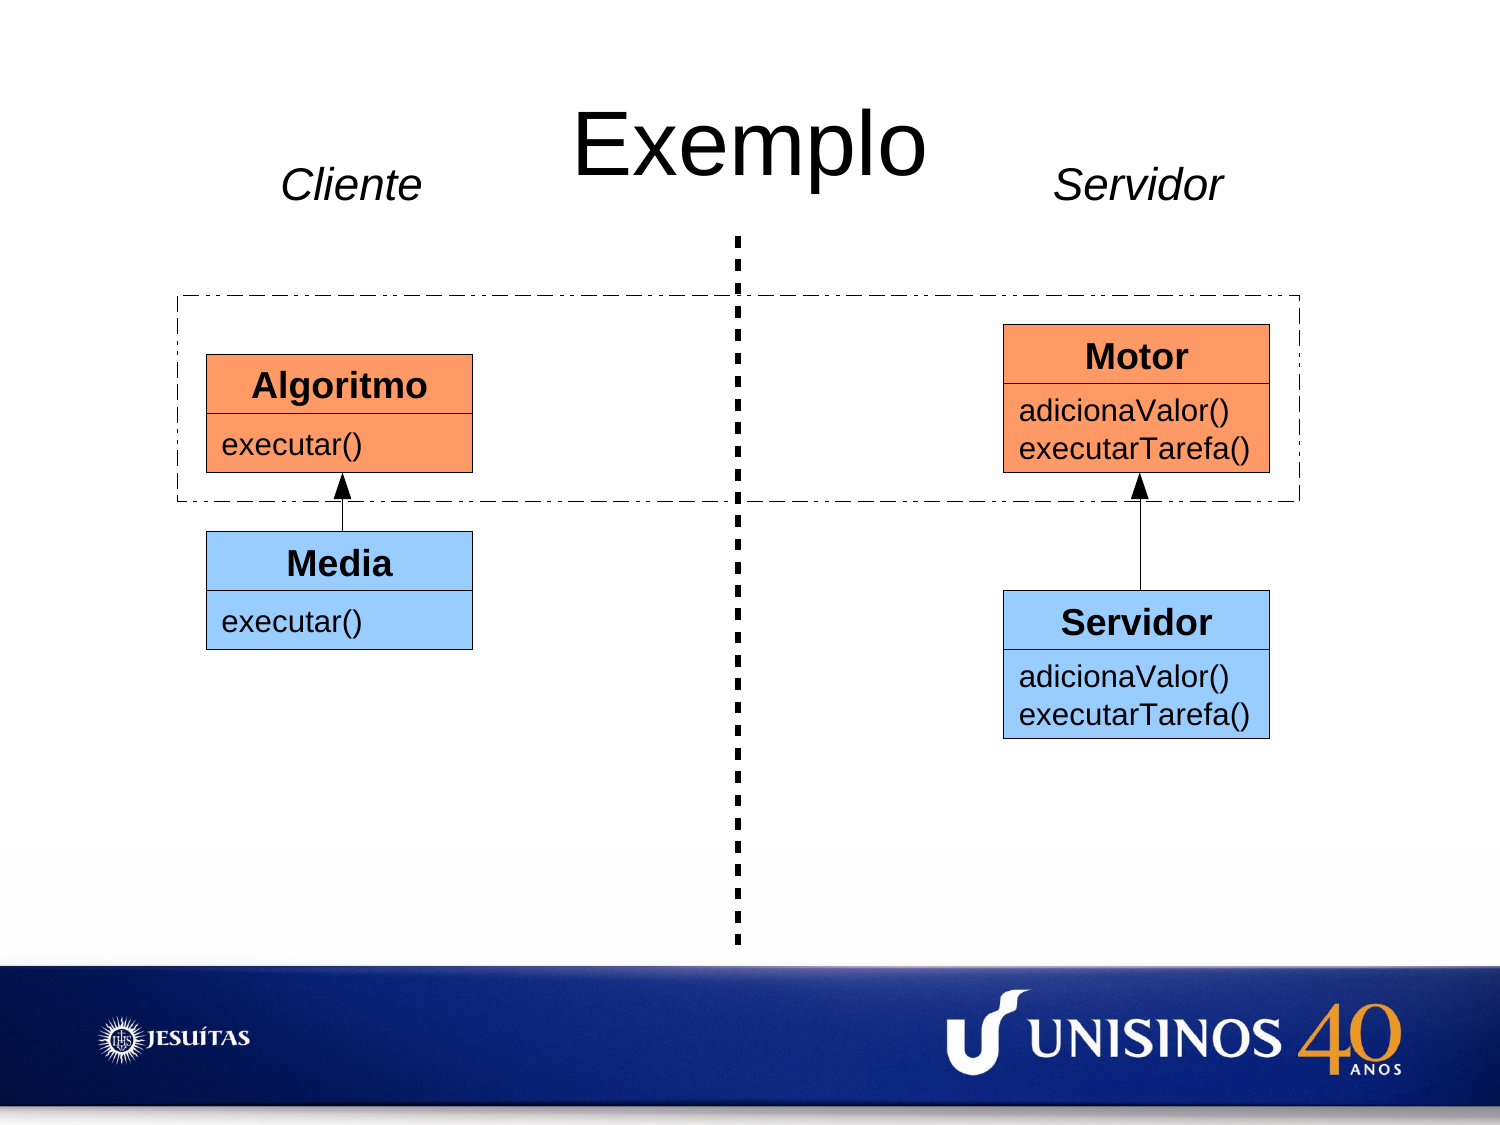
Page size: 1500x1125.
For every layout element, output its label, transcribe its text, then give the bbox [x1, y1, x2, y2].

text_box Servidor [1038, 147, 1239, 218]
text_box Media [206, 531, 473, 590]
text_box executar() [206, 590, 473, 650]
text_box Servidor [1003, 590, 1270, 649]
text_box Cliente [265, 147, 439, 218]
text_box executar() [206, 413, 473, 473]
text_box Motor [1003, 324, 1270, 383]
text_box adicionaValor() executarTarefa() [1003, 383, 1270, 473]
text_box Algoritmo [206, 354, 473, 413]
text_box adicionaValor() executarTarefa() [1003, 649, 1270, 739]
picture [0, 848, 1500, 1125]
title Exemplo [75, 45, 1426, 233]
